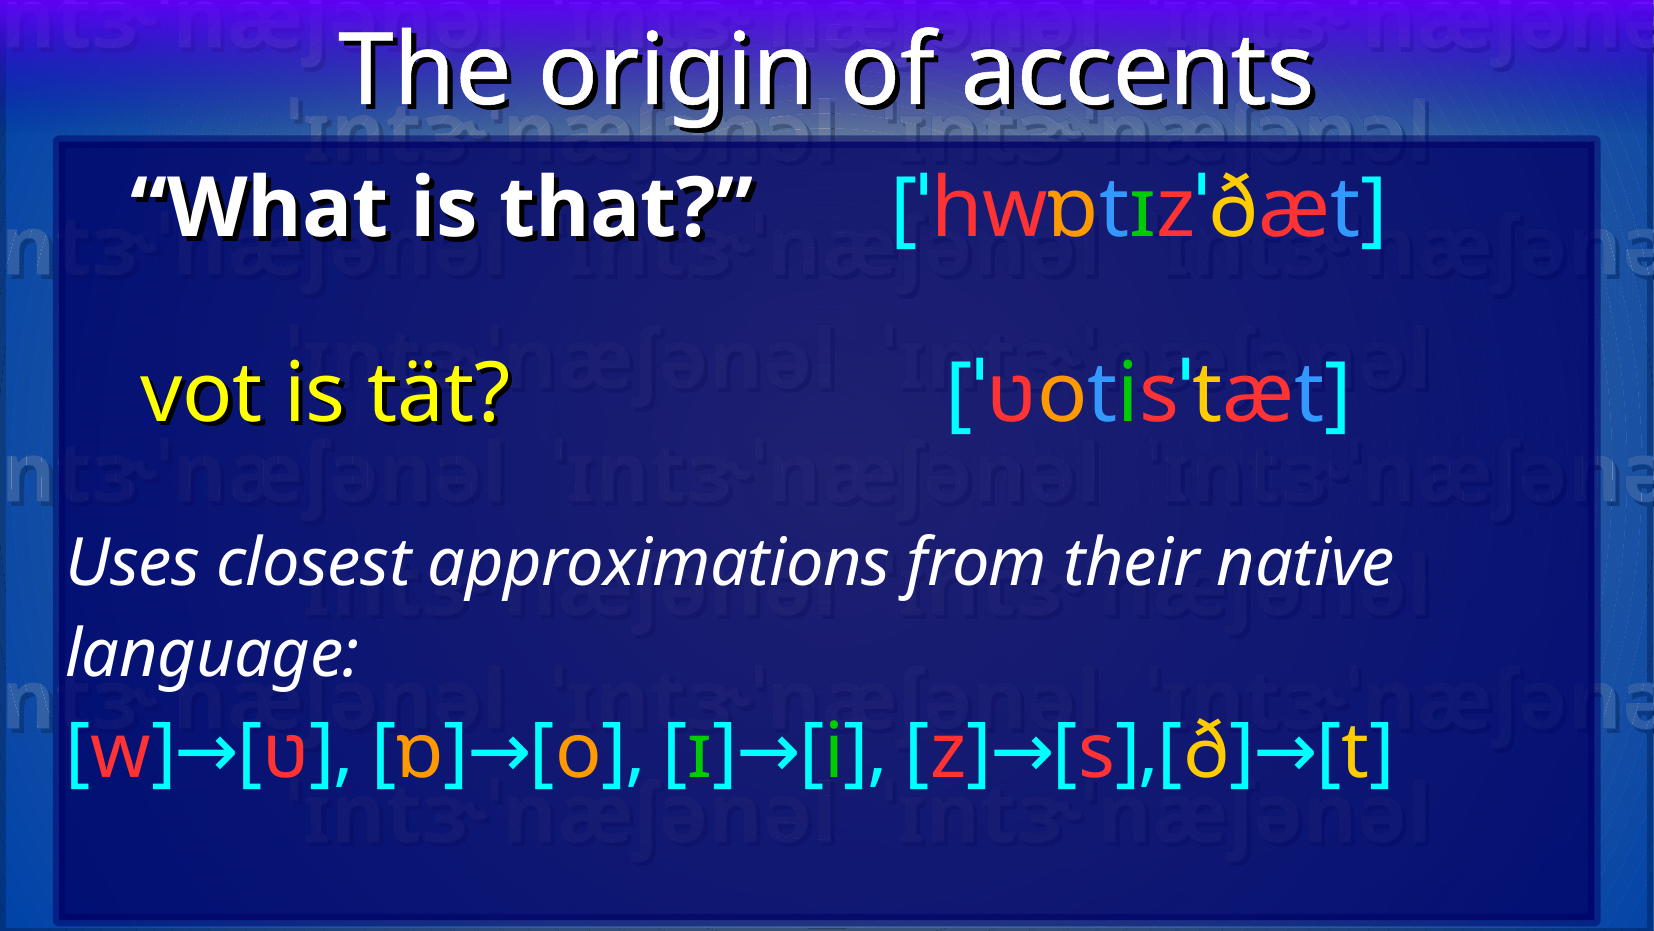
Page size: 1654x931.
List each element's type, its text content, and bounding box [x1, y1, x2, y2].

text_box [0, 130, 1654, 931]
text_box “What is that?” [ˈhwɒtɪzˈðæt] vot is tät? [ˈʋotisˈtæt] Uses closest approximations from their native language: [w]→[ʋ], [ɒ]→[o], [ɪ]→[i], [z]→[s],[ð]→[t] [59, 141, 1595, 899]
title The origin of accents [0, 0, 1654, 130]
